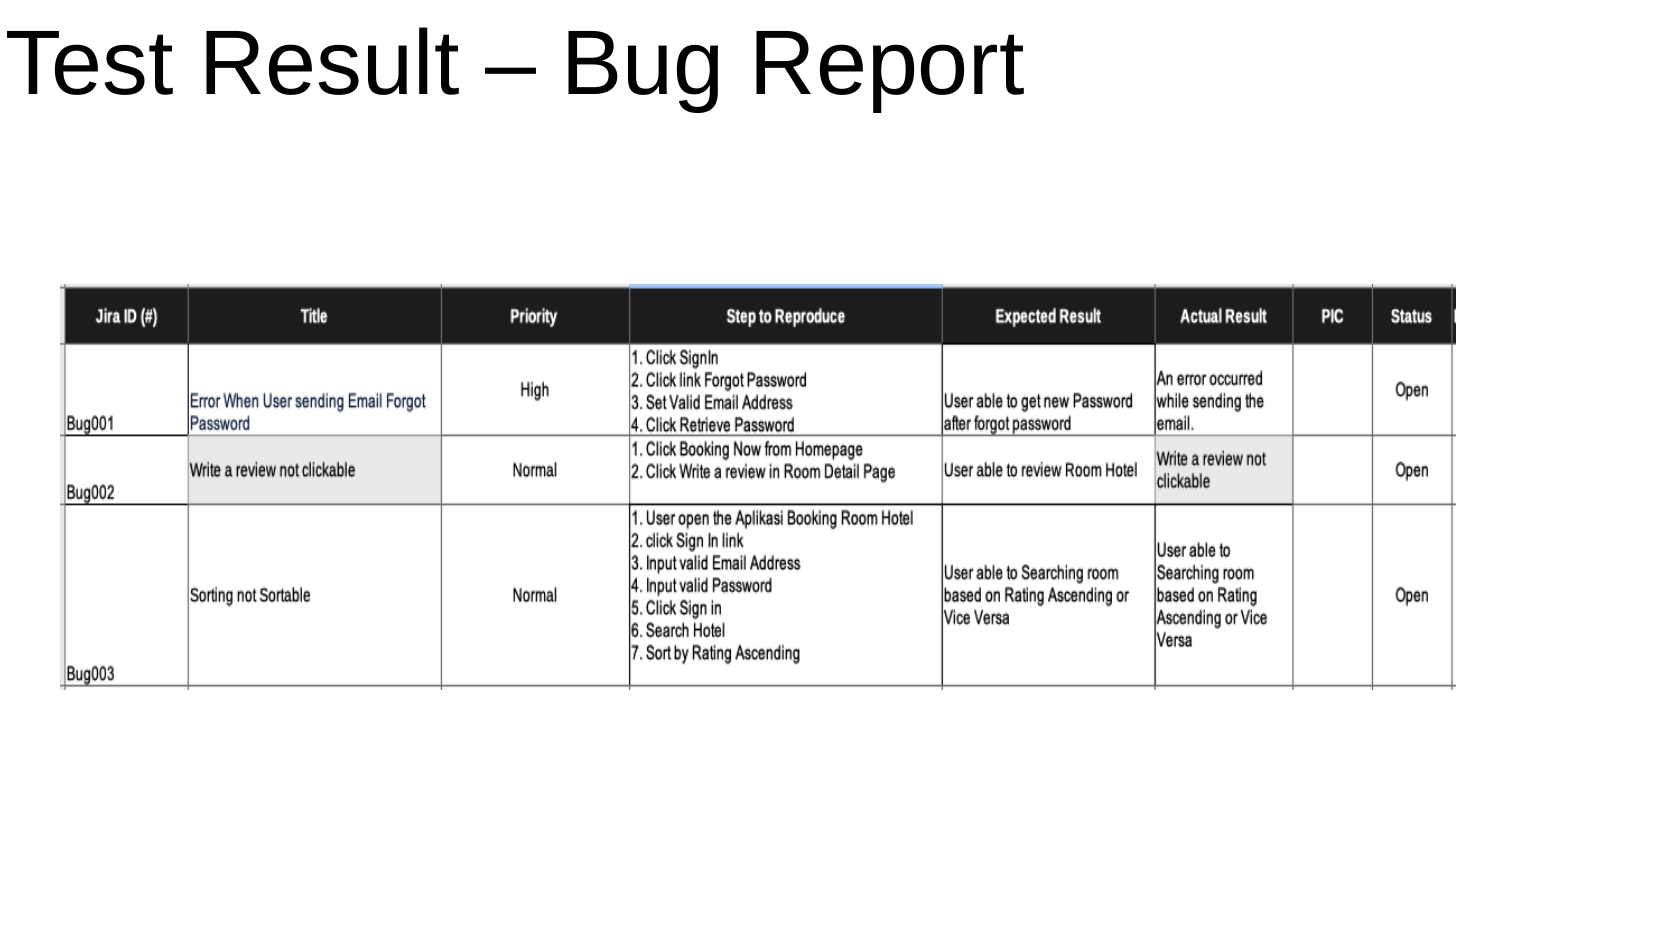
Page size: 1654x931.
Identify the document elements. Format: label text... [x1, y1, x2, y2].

title Test Result – Bug Report [0, 0, 1261, 141]
picture [60, 284, 1456, 691]
